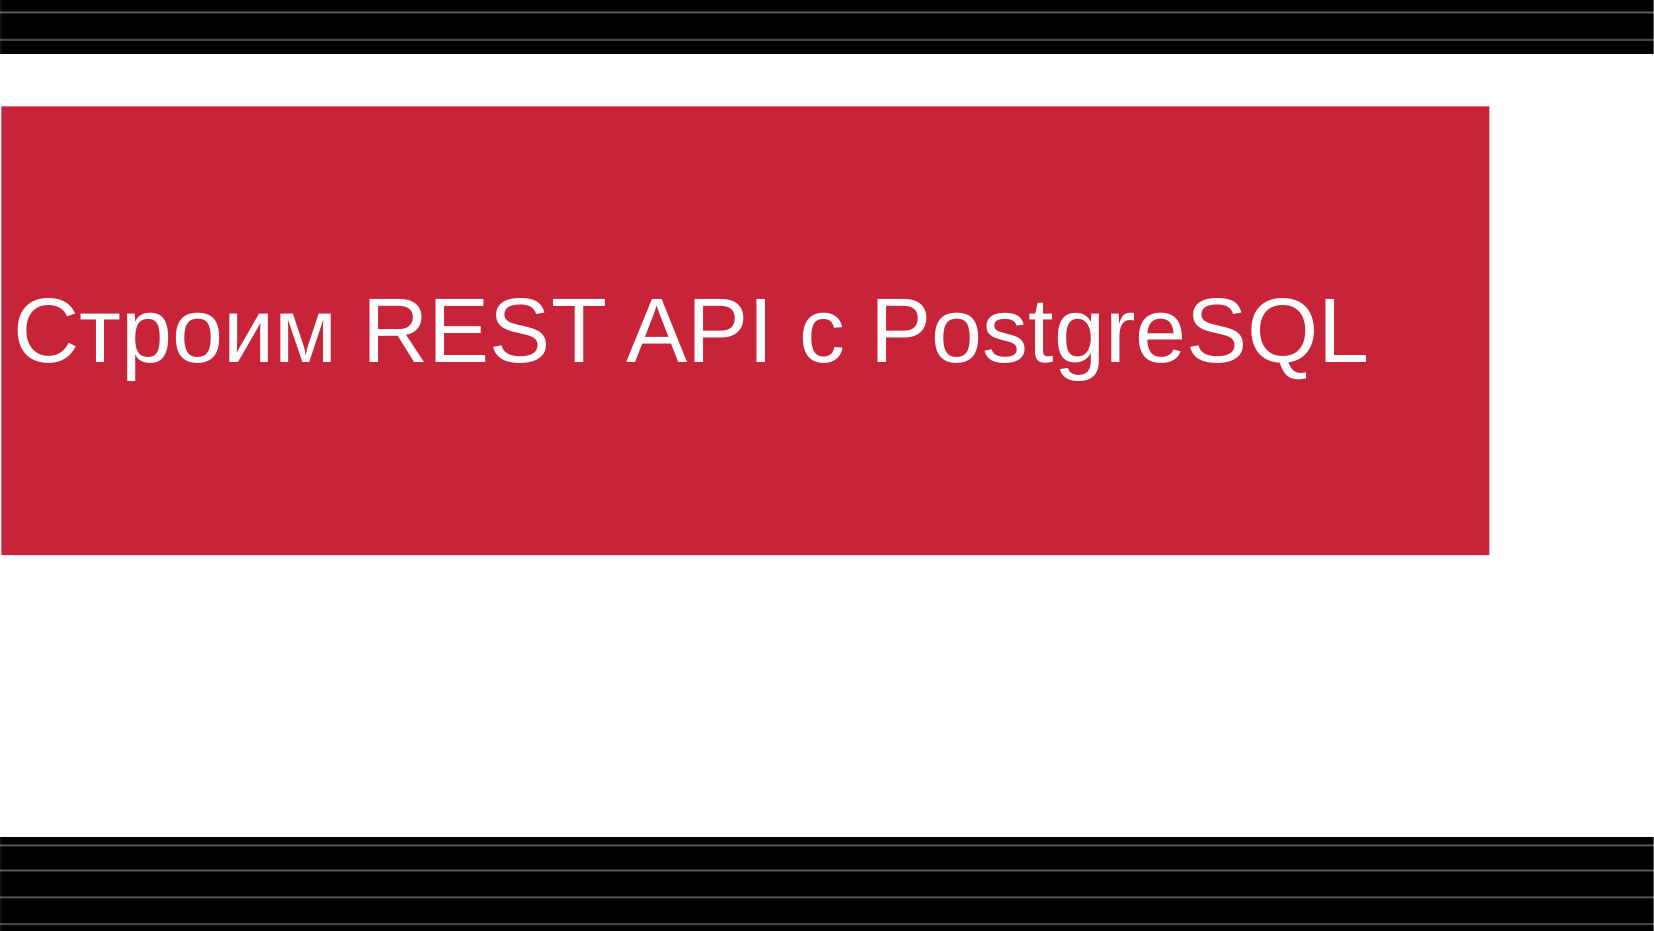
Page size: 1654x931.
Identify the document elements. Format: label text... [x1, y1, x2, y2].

picture [0, 837, 1654, 931]
picture [0, 0, 1654, 54]
title Строим REST API с PostgreSQL [1, 106, 1490, 556]
